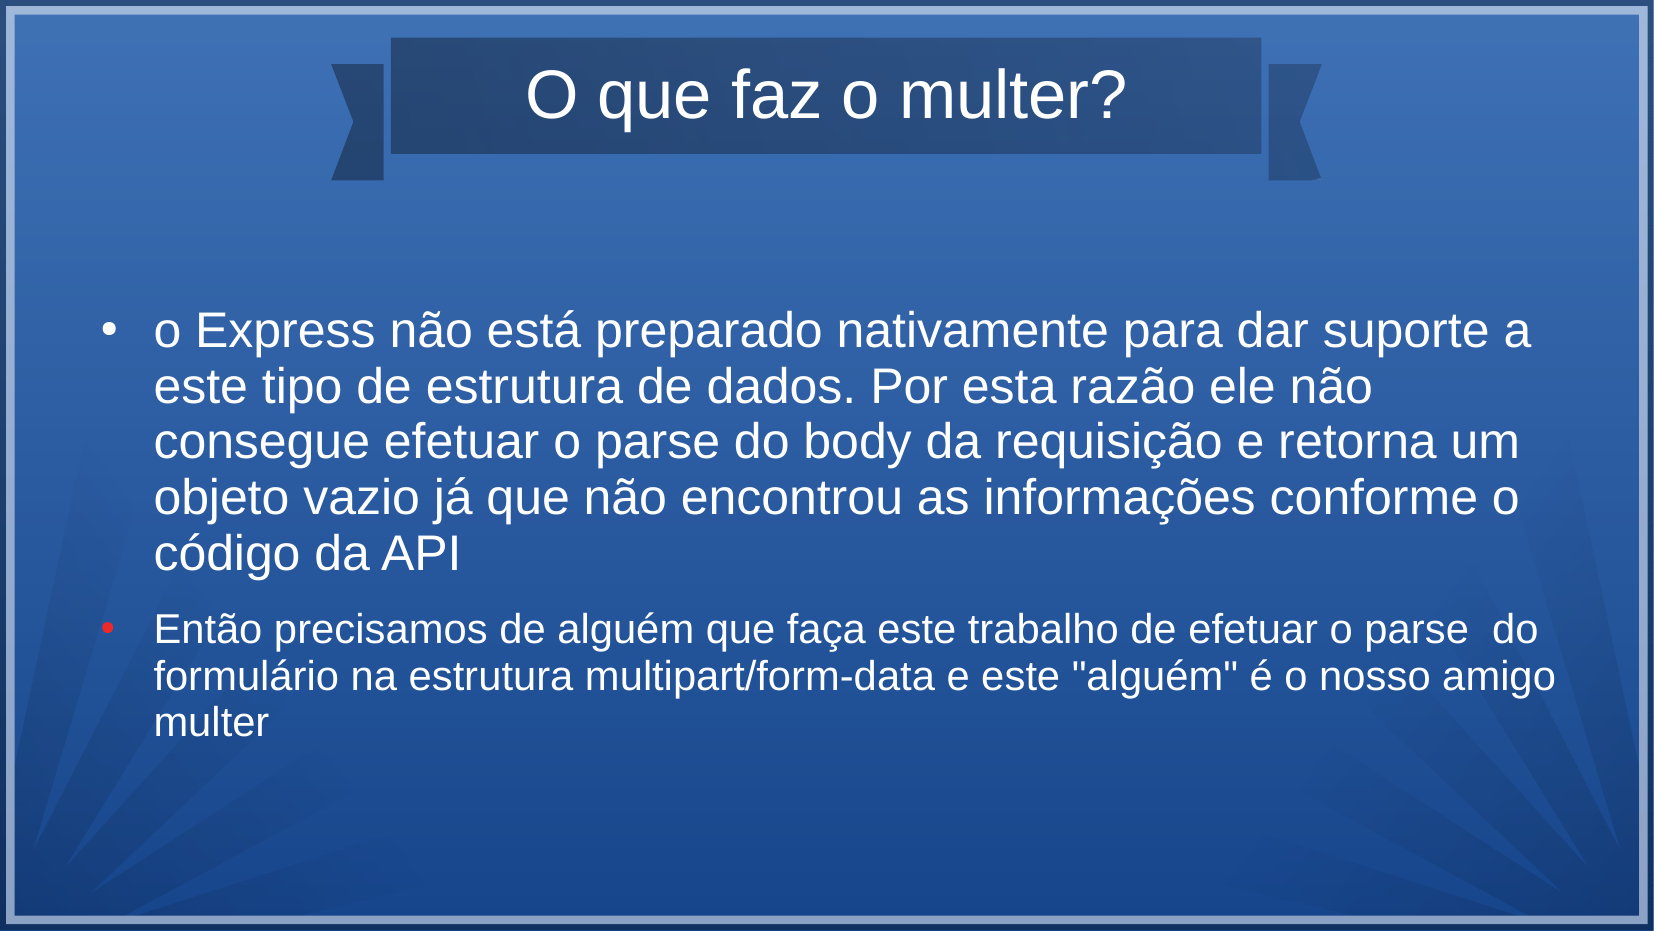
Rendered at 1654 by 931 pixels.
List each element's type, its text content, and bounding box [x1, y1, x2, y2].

list o Express não está preparado nativamente para dar suporte a este tipo de estrutura de dados. Por esta razão ele não consegue efetuar o parse do body da requisição e retorna um objeto vazio já que não encontrou as informações conforme o código da API Então precisamos de alguém que faça este trabalho de efetuar o parse do formulário na estrutura multipart/form-data e este "alguém" é o nosso amigo multer [82, 224, 1571, 848]
title O que faz o multer? [389, 35, 1264, 154]
